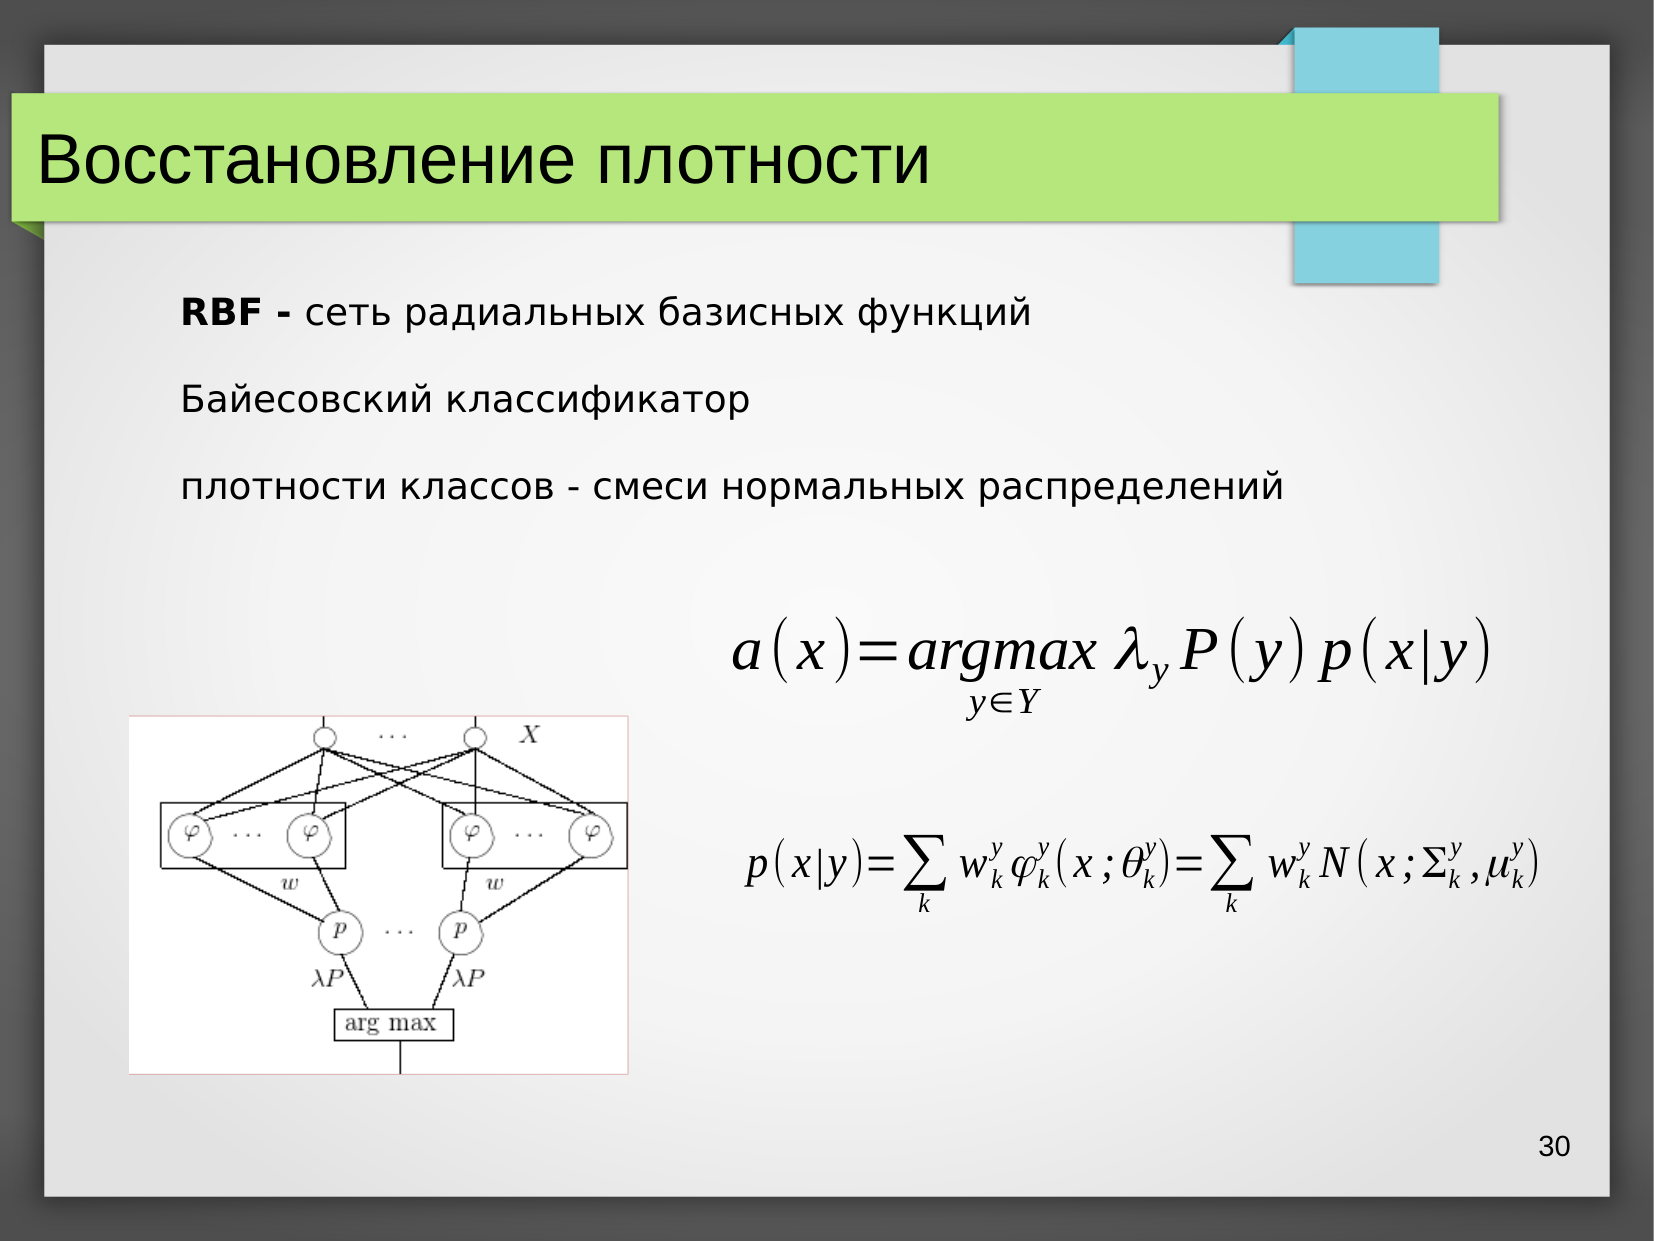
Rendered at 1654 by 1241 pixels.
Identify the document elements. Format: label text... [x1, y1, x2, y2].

title Восстановление плотности [35, 118, 1489, 200]
text_box RBF - сеть радиальных базисных функций Байесовский классификатор плотности классов - смеси нормальных распределений [165, 283, 1441, 643]
picture [0, 0, 1654, 1241]
chart [735, 831, 1548, 922]
chart [723, 614, 1501, 726]
